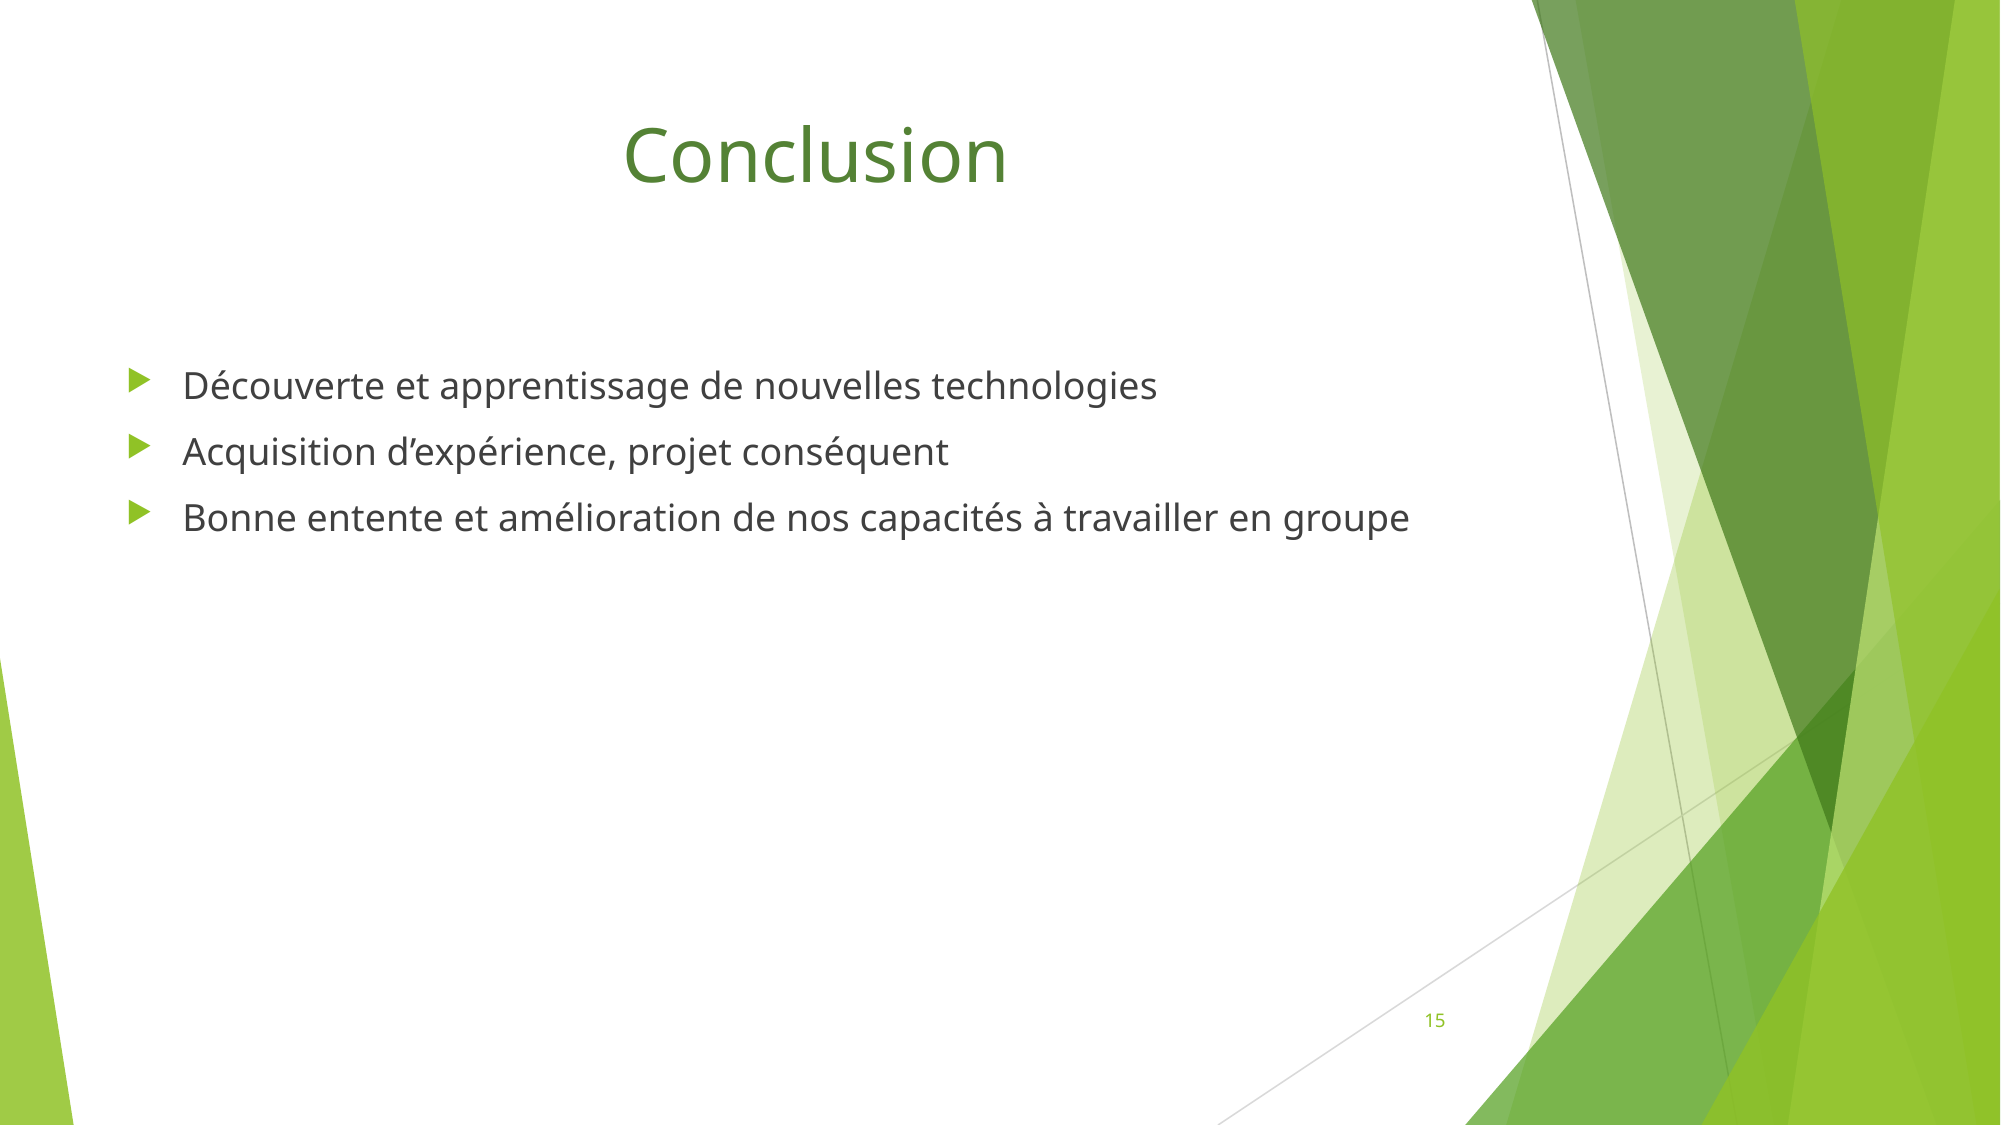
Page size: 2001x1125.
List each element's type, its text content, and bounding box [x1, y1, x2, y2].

title Conclusion [111, 99, 1522, 317]
list Découverte et apprentissage de nouvelles technologies Acquisition d’expérience, projet conséquent Bonne entente et amélioration de nos capacités à travailler en groupe [111, 354, 1522, 992]
text_box [1409, 991, 1522, 1051]
